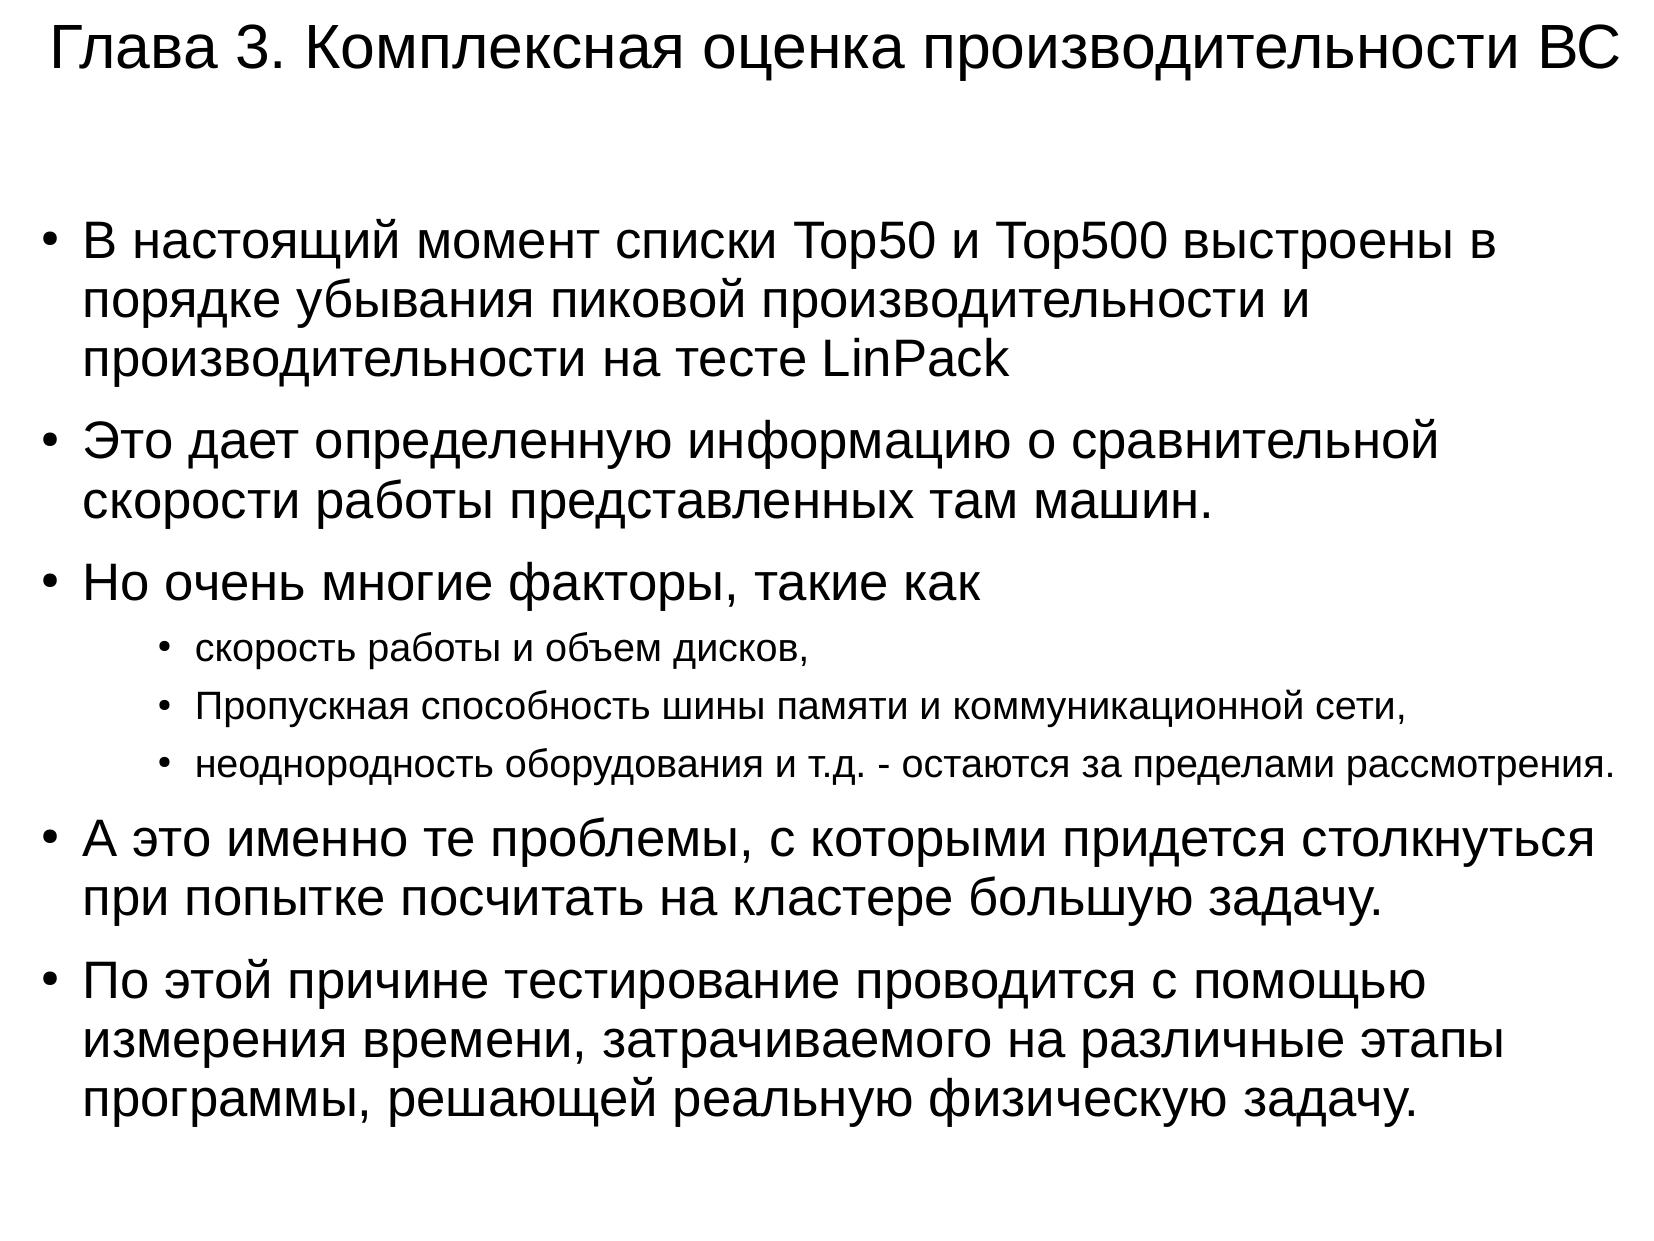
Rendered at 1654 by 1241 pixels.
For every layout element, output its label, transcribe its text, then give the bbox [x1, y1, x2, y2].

title Глава 3. Комплексная оценка производительности ВС [11, 0, 1654, 106]
list В настоящий момент списки Top50 и Top500 выстроены в порядке убывания пиковой производительности и производительности на тесте LinPack Это дает определенную информацию о сравнительной скорости работы представленных там машин. Но очень многие факторы, такие как скорость работы и объем дисков, Пропускная способность шины памяти и коммуникационной сети, неоднородность оборудования и т.д. - остаются за пределами рассмотрения. А это именно те проблемы, с которыми придется столкнуться при попытке посчитать на кластере большую задачу. По этой причине тестирование проводится с помощью измерения времени, затрачиваемого на различные этапы программы, решающей реальную физическую задачу. [26, 210, 1621, 1171]
